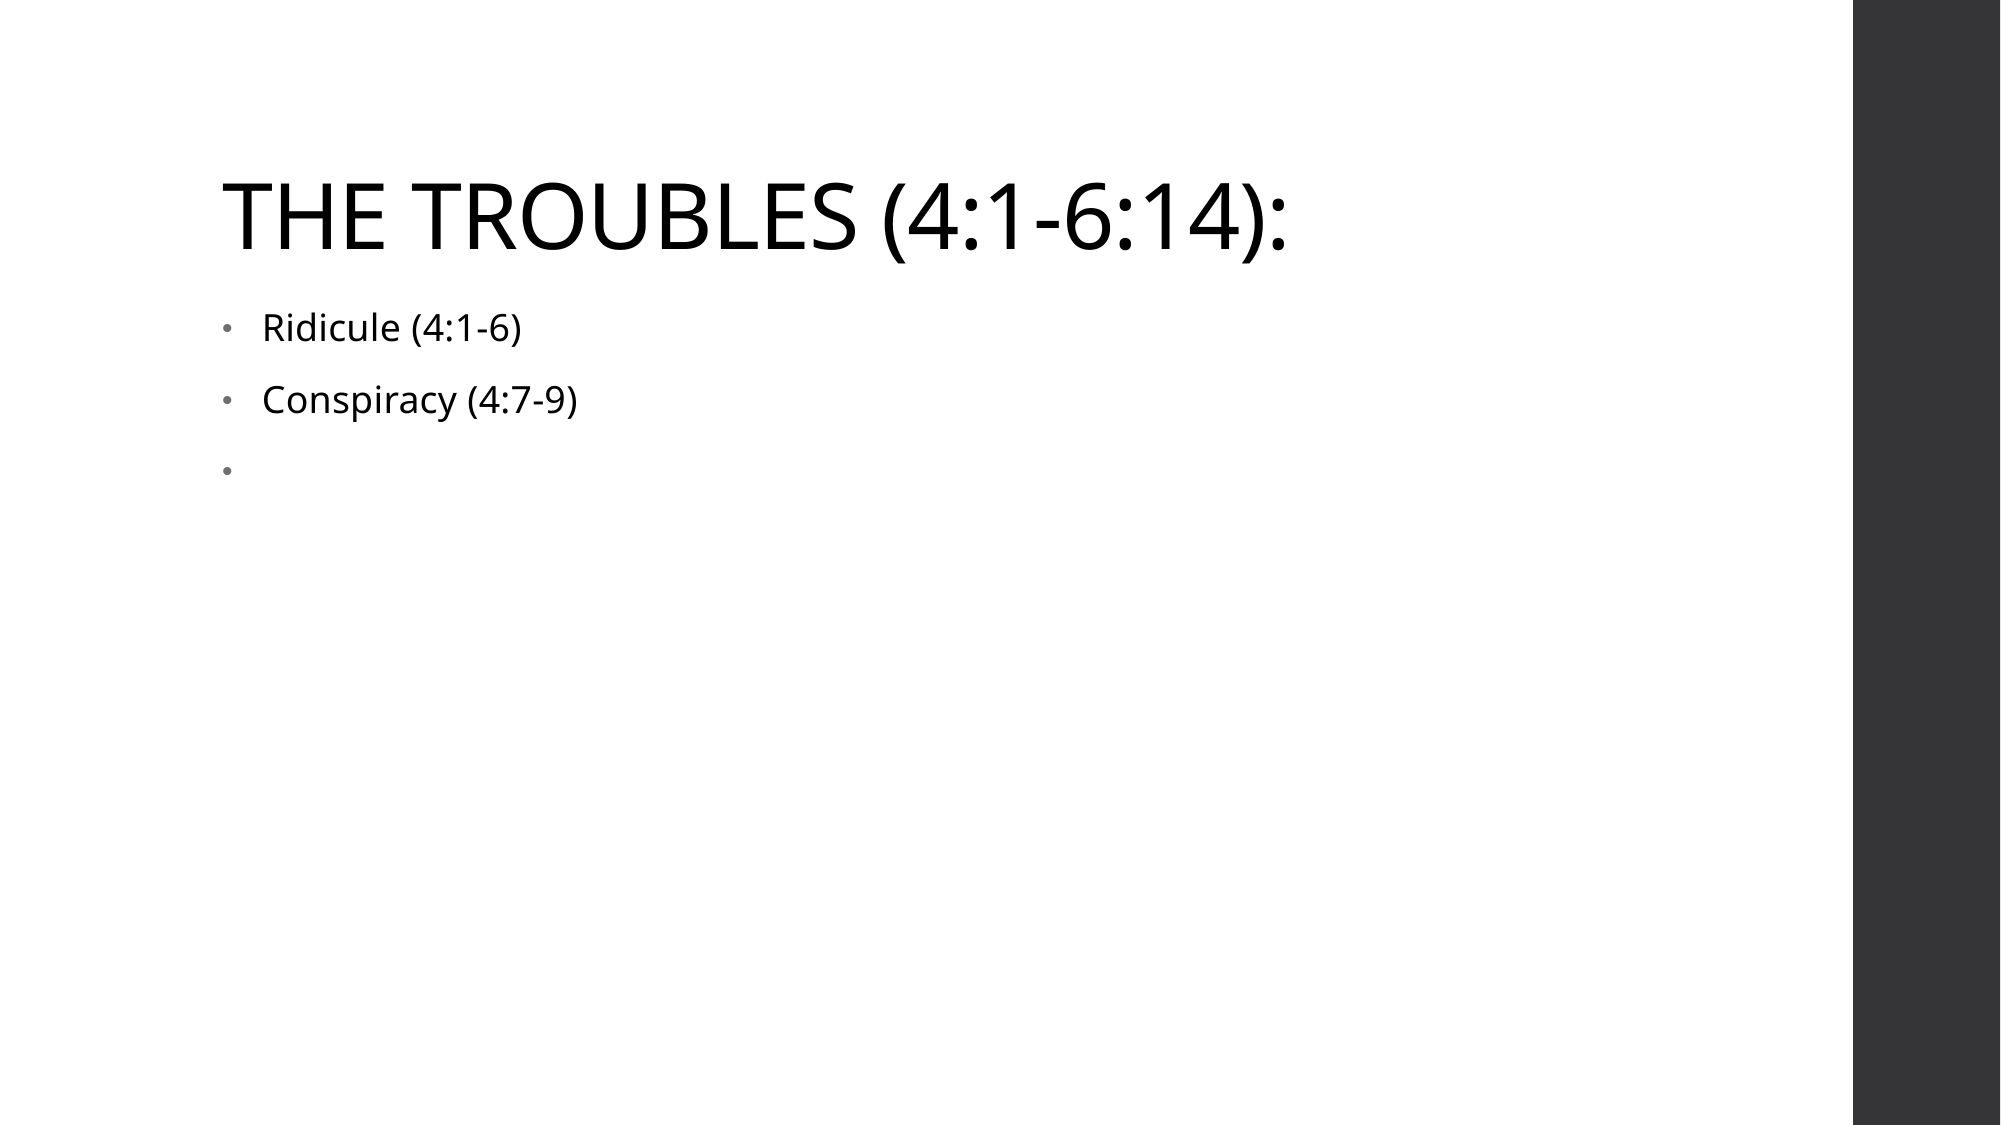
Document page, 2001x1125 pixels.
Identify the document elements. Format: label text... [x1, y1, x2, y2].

list Ridicule (4:1-6) Conspiracy (4:7-9) [206, 299, 1617, 1014]
title THE TROUBLES (4:1-6:14): [206, 60, 1797, 278]
